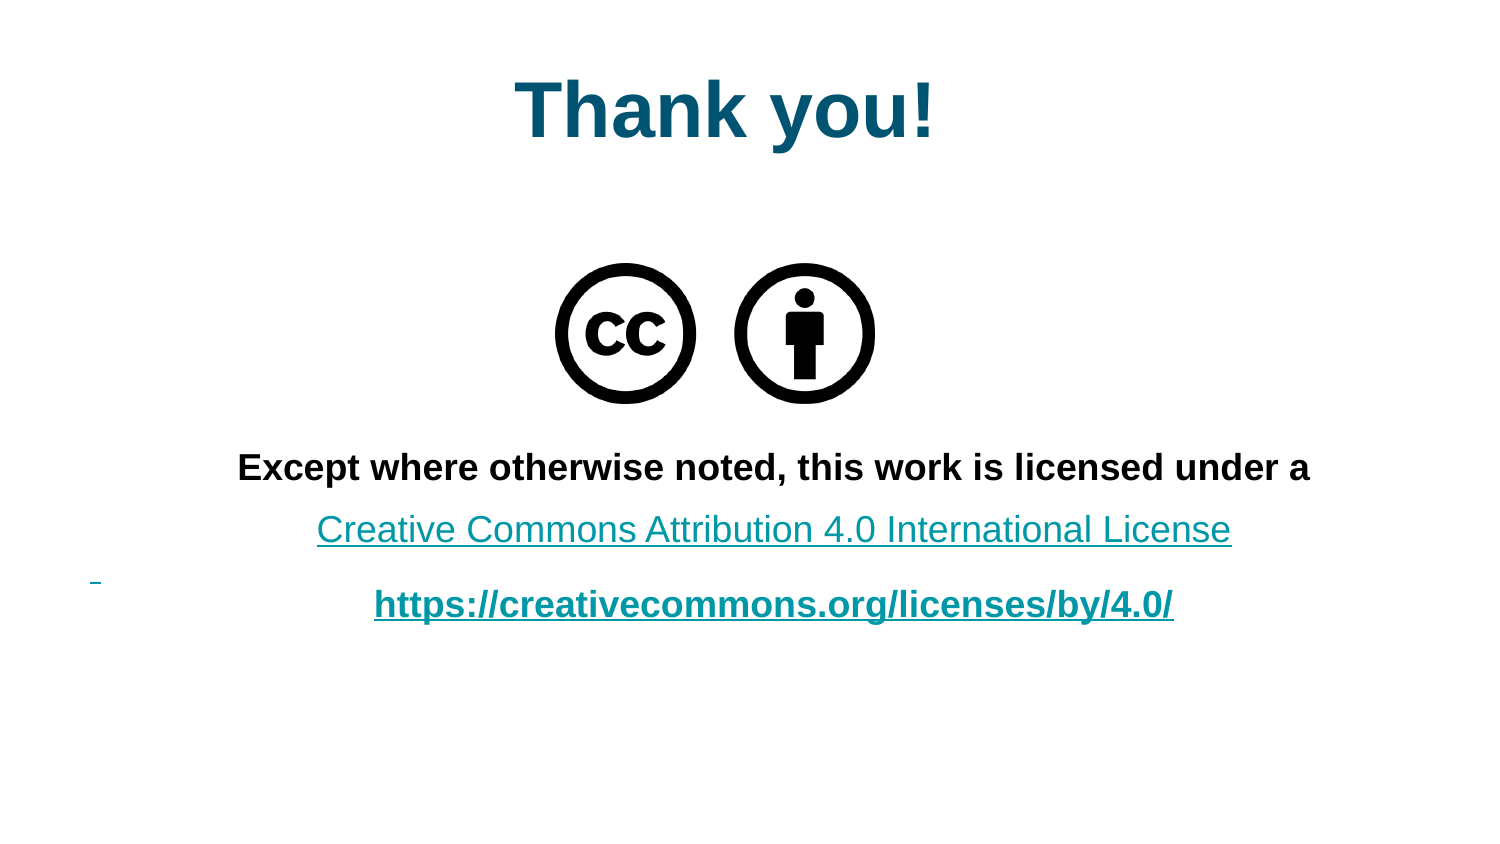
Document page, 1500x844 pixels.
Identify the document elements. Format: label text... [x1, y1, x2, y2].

picture [555, 263, 875, 404]
title Thank you! [57, 58, 1395, 168]
text_box Except where otherwise noted, this work is licensed under a Creative Commons Attribution 4.0 International License https://creativecommons.org/licenses/by/4.0/ [75, 434, 1473, 647]
